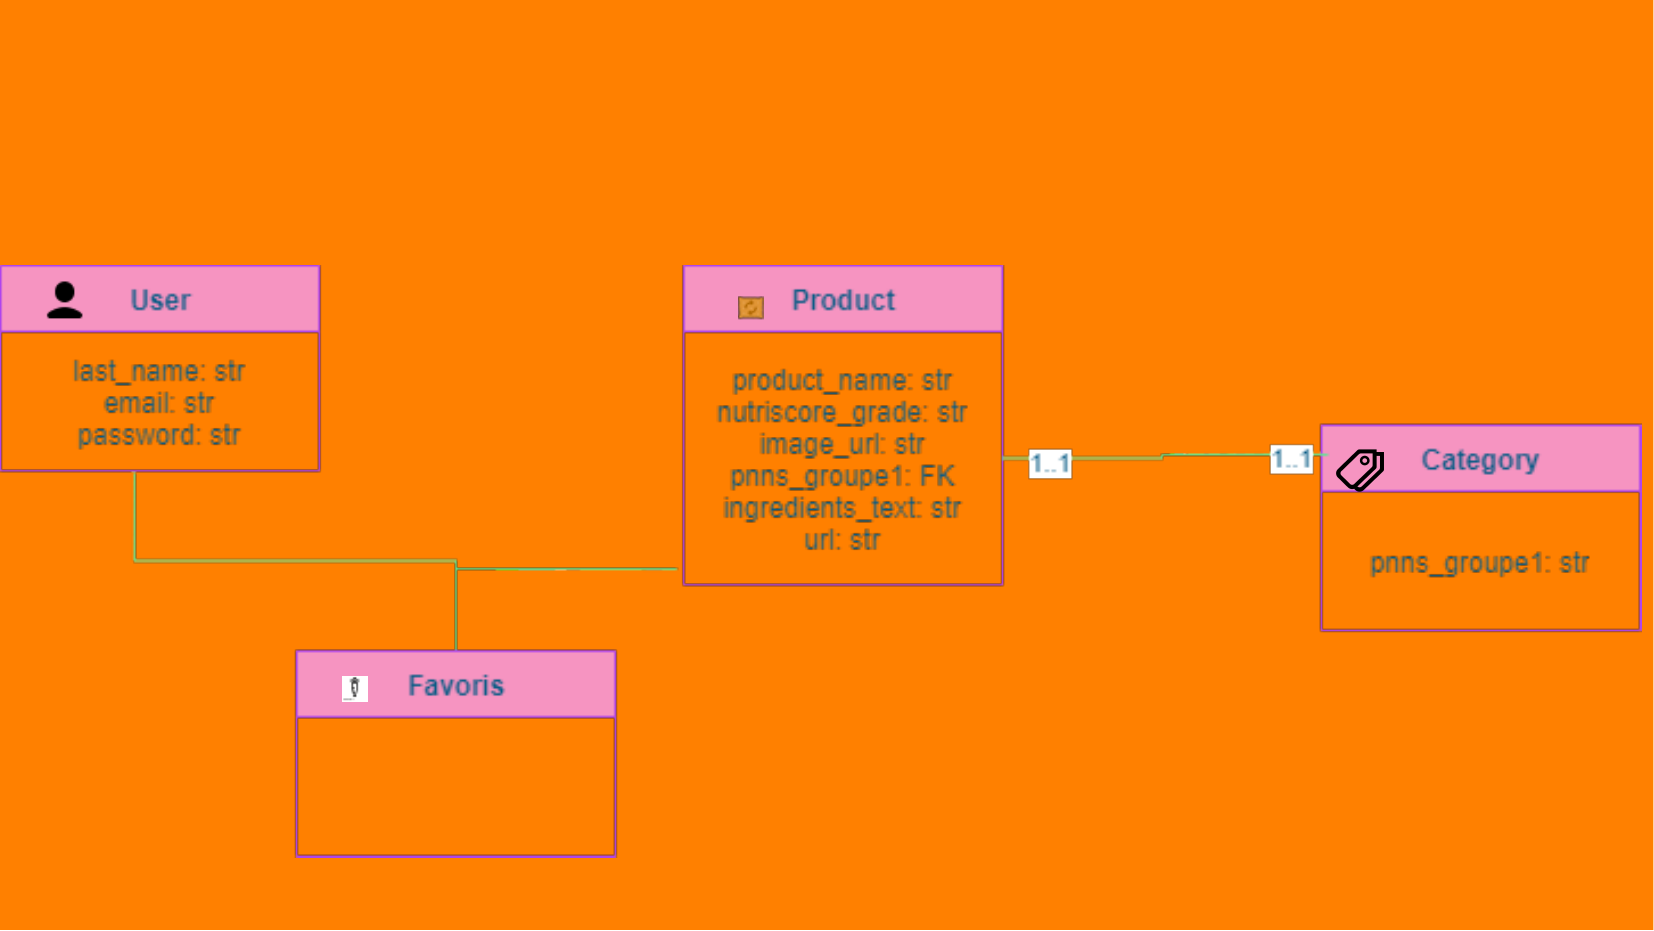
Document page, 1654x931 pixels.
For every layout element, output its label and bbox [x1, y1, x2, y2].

picture [0, 265, 1642, 858]
